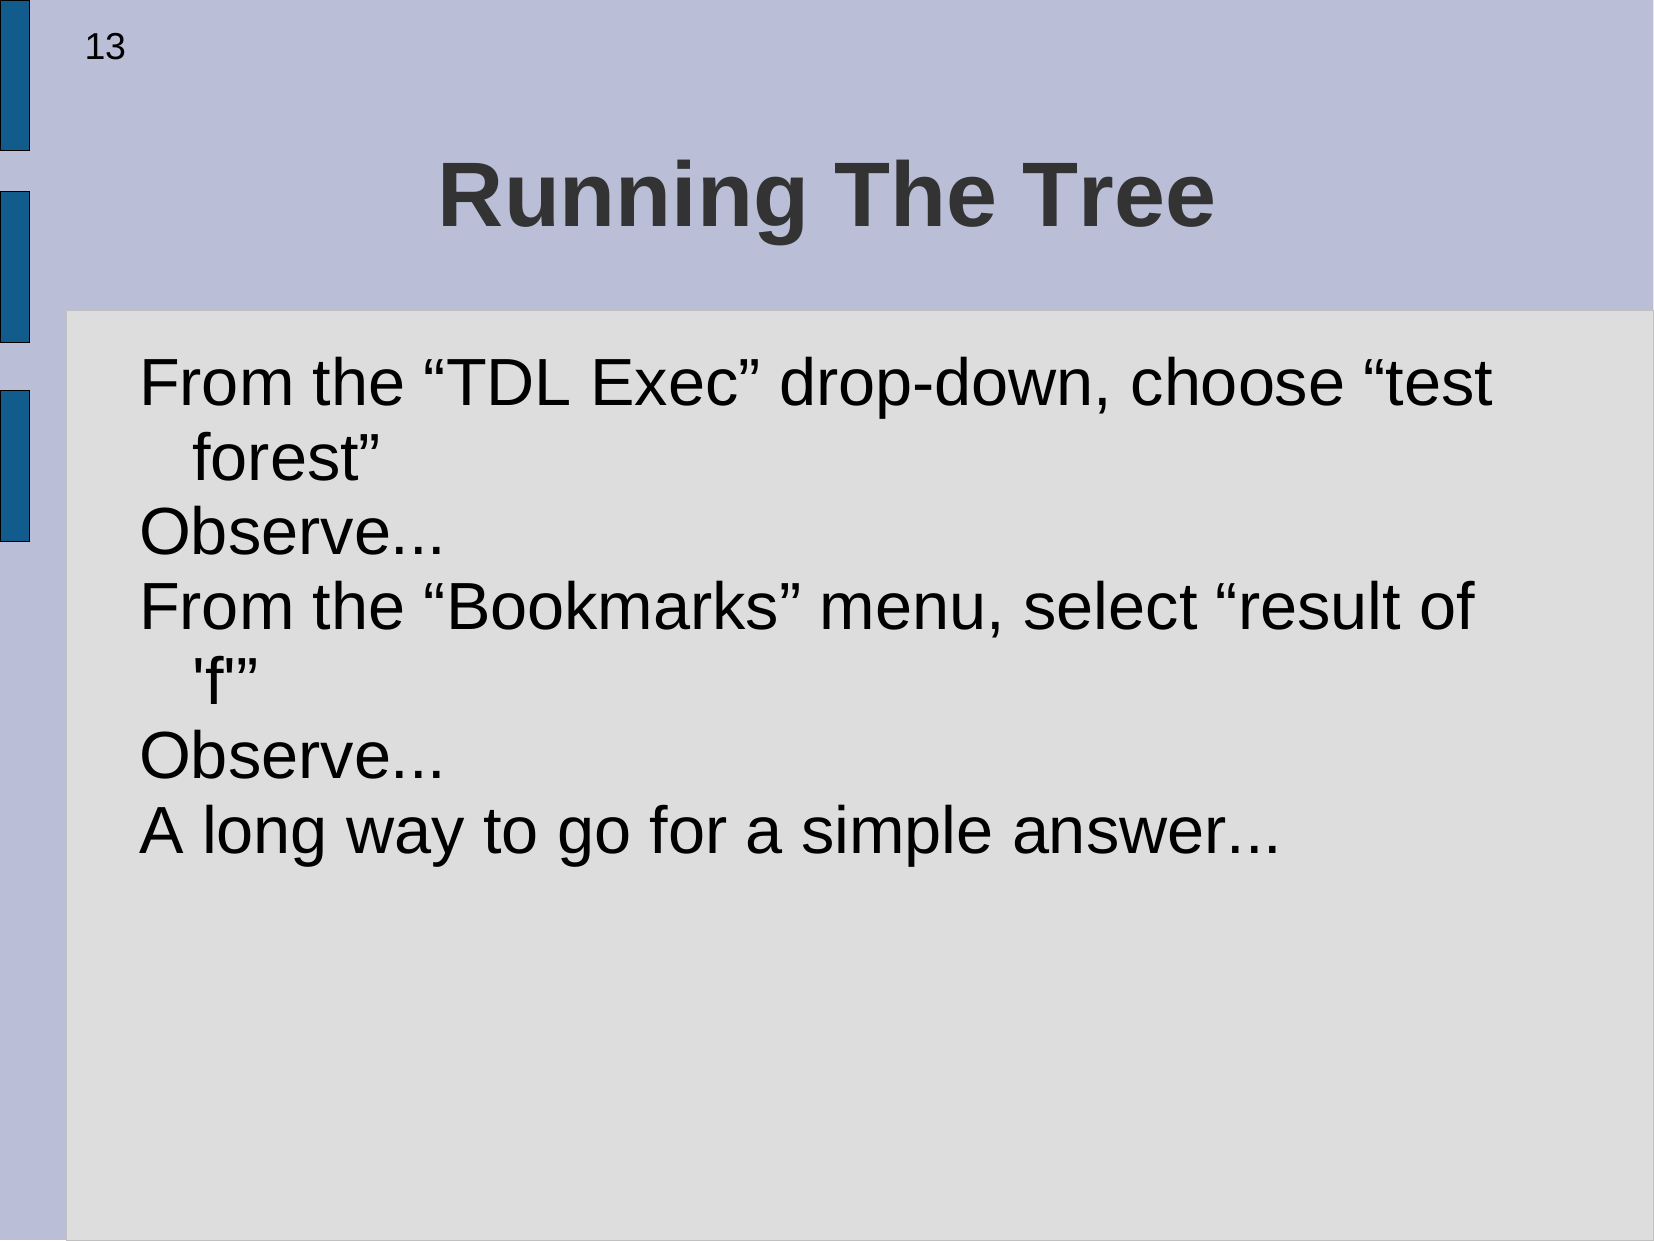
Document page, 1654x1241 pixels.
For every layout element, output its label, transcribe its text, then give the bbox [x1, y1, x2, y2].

title Running The Tree [121, 91, 1534, 299]
text_box <number> [108, 18, 232, 92]
list From the “TDL Exec” drop-down, choose “test forest” Observe... From the “Bookmarks” menu, select “result of 'f'” Observe... A long way to go for a simple answer... [121, 344, 1534, 1127]
